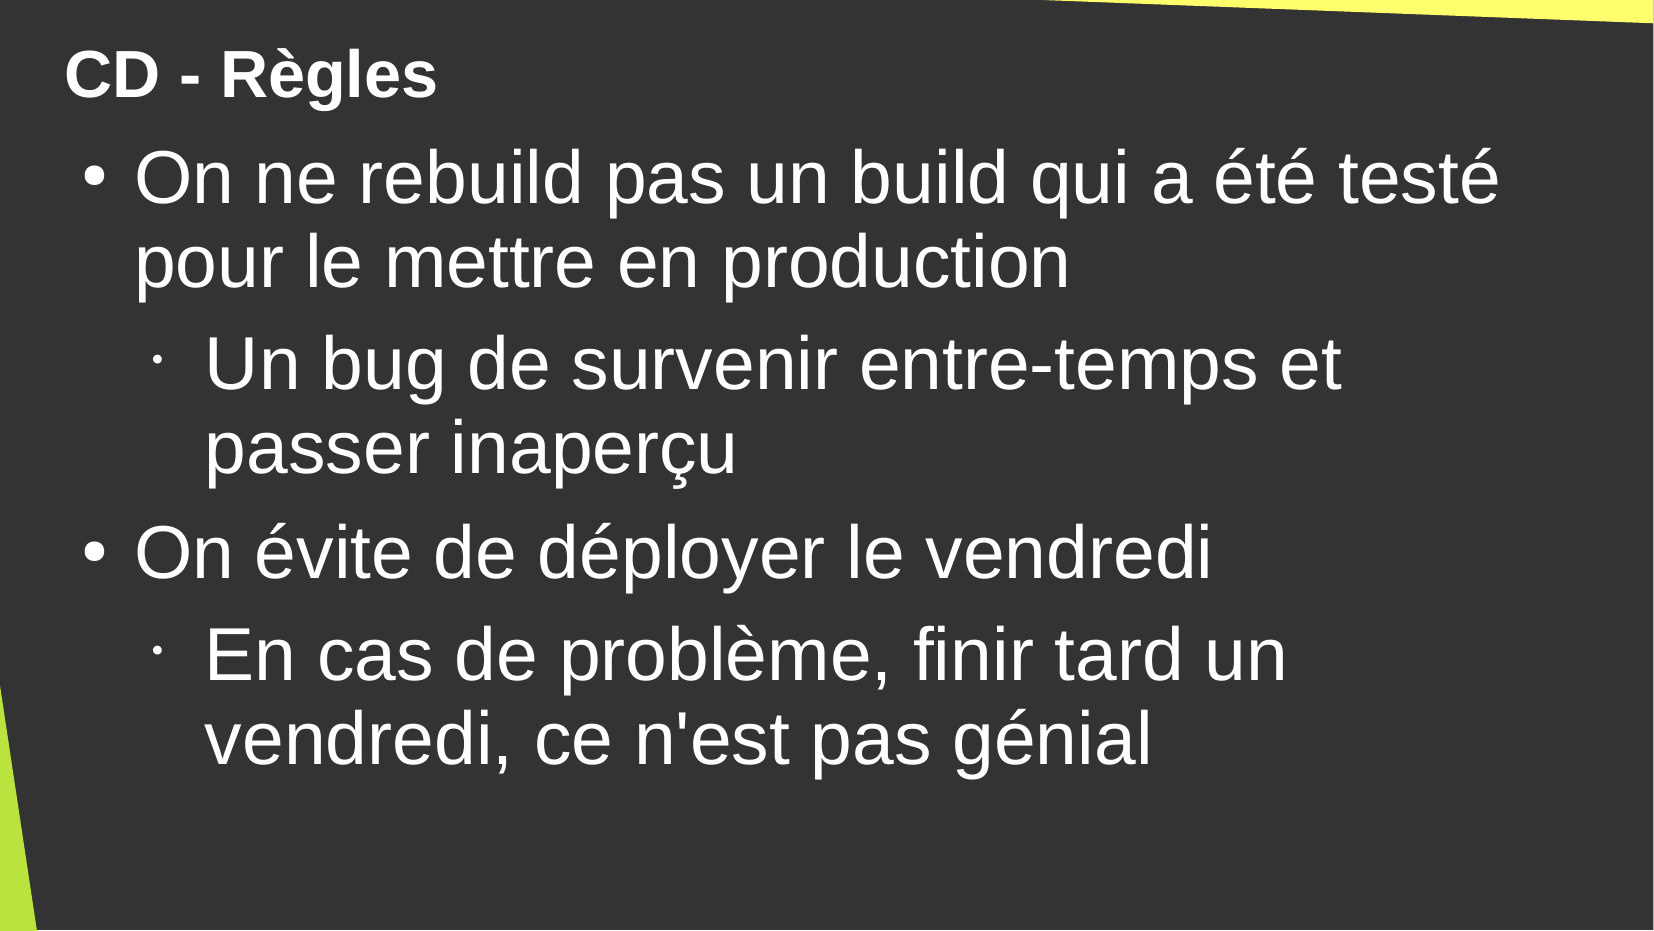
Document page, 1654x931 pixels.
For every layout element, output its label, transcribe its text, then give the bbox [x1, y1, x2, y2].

list On ne rebuild pas un build qui a été testé pour le mettre en production Un bug de survenir entre-temps et passer inaperçu On évite de déployer le vendredi En cas de problème, finir tard un vendredi, ce n'est pas génial [63, 135, 1542, 804]
title CD - Règles [64, 37, 1471, 119]
text_box [0, 685, 37, 931]
text_box [1042, 0, 1654, 24]
